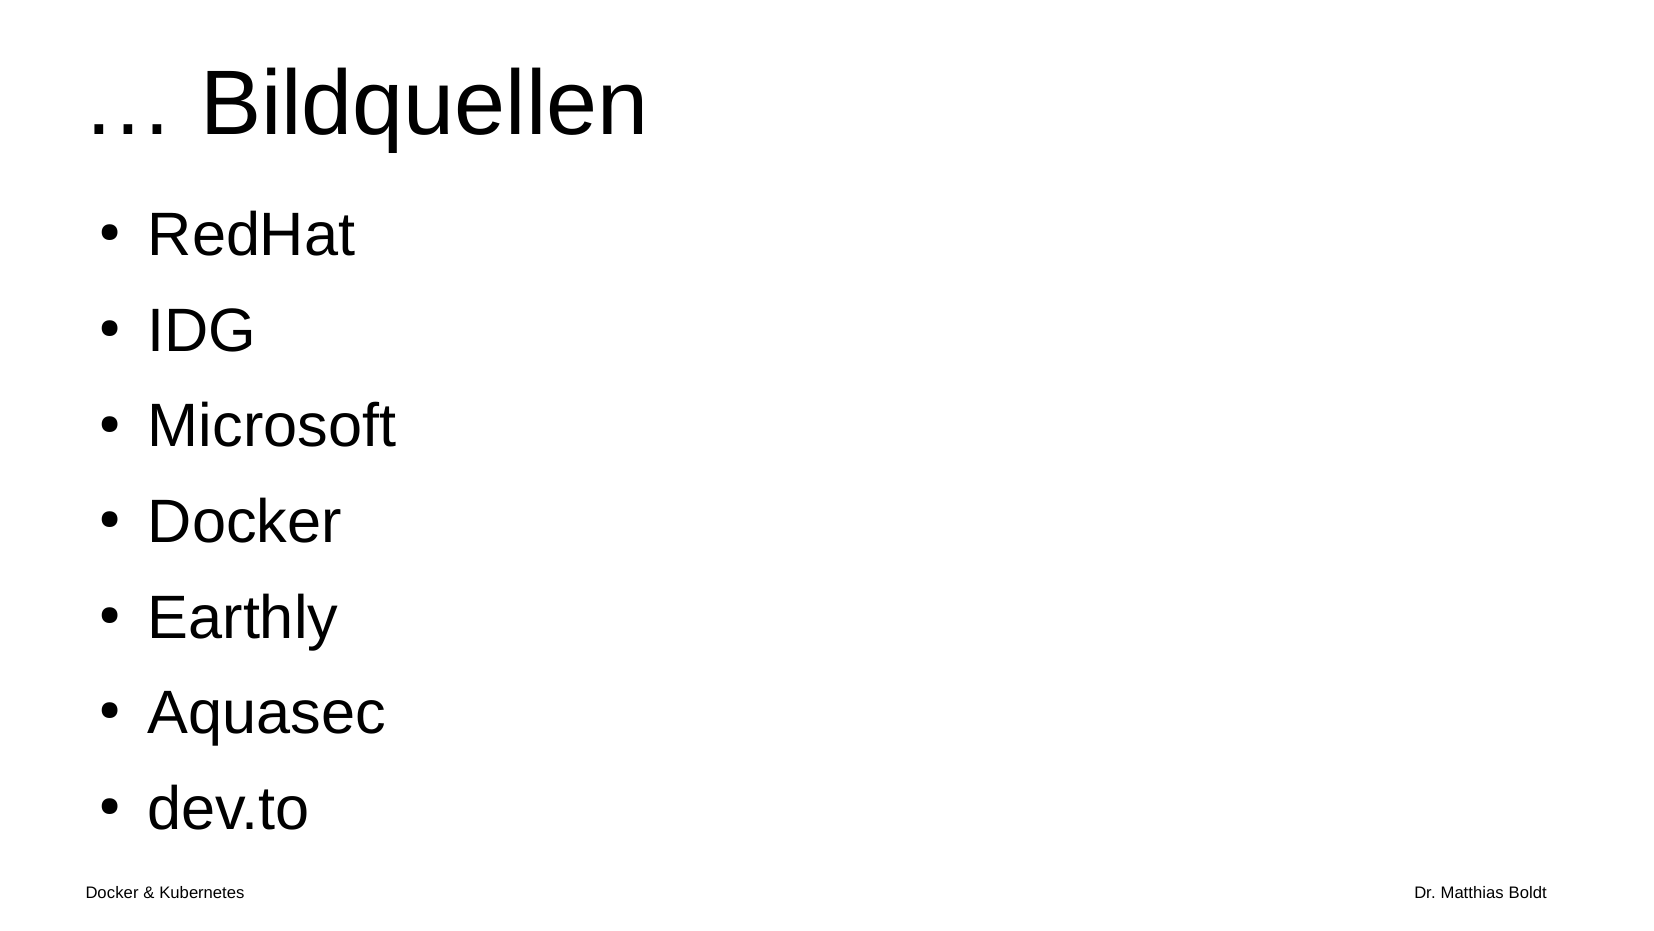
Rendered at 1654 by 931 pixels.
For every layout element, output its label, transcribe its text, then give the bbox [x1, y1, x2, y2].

text_box Docker & Kubernetes Dr. Matthias Boldt [70, 875, 1563, 910]
title … Bildquellen [82, 25, 1571, 181]
list RedHat IDG Microsoft Docker Earthly Aquasec dev.to [82, 199, 1571, 845]
